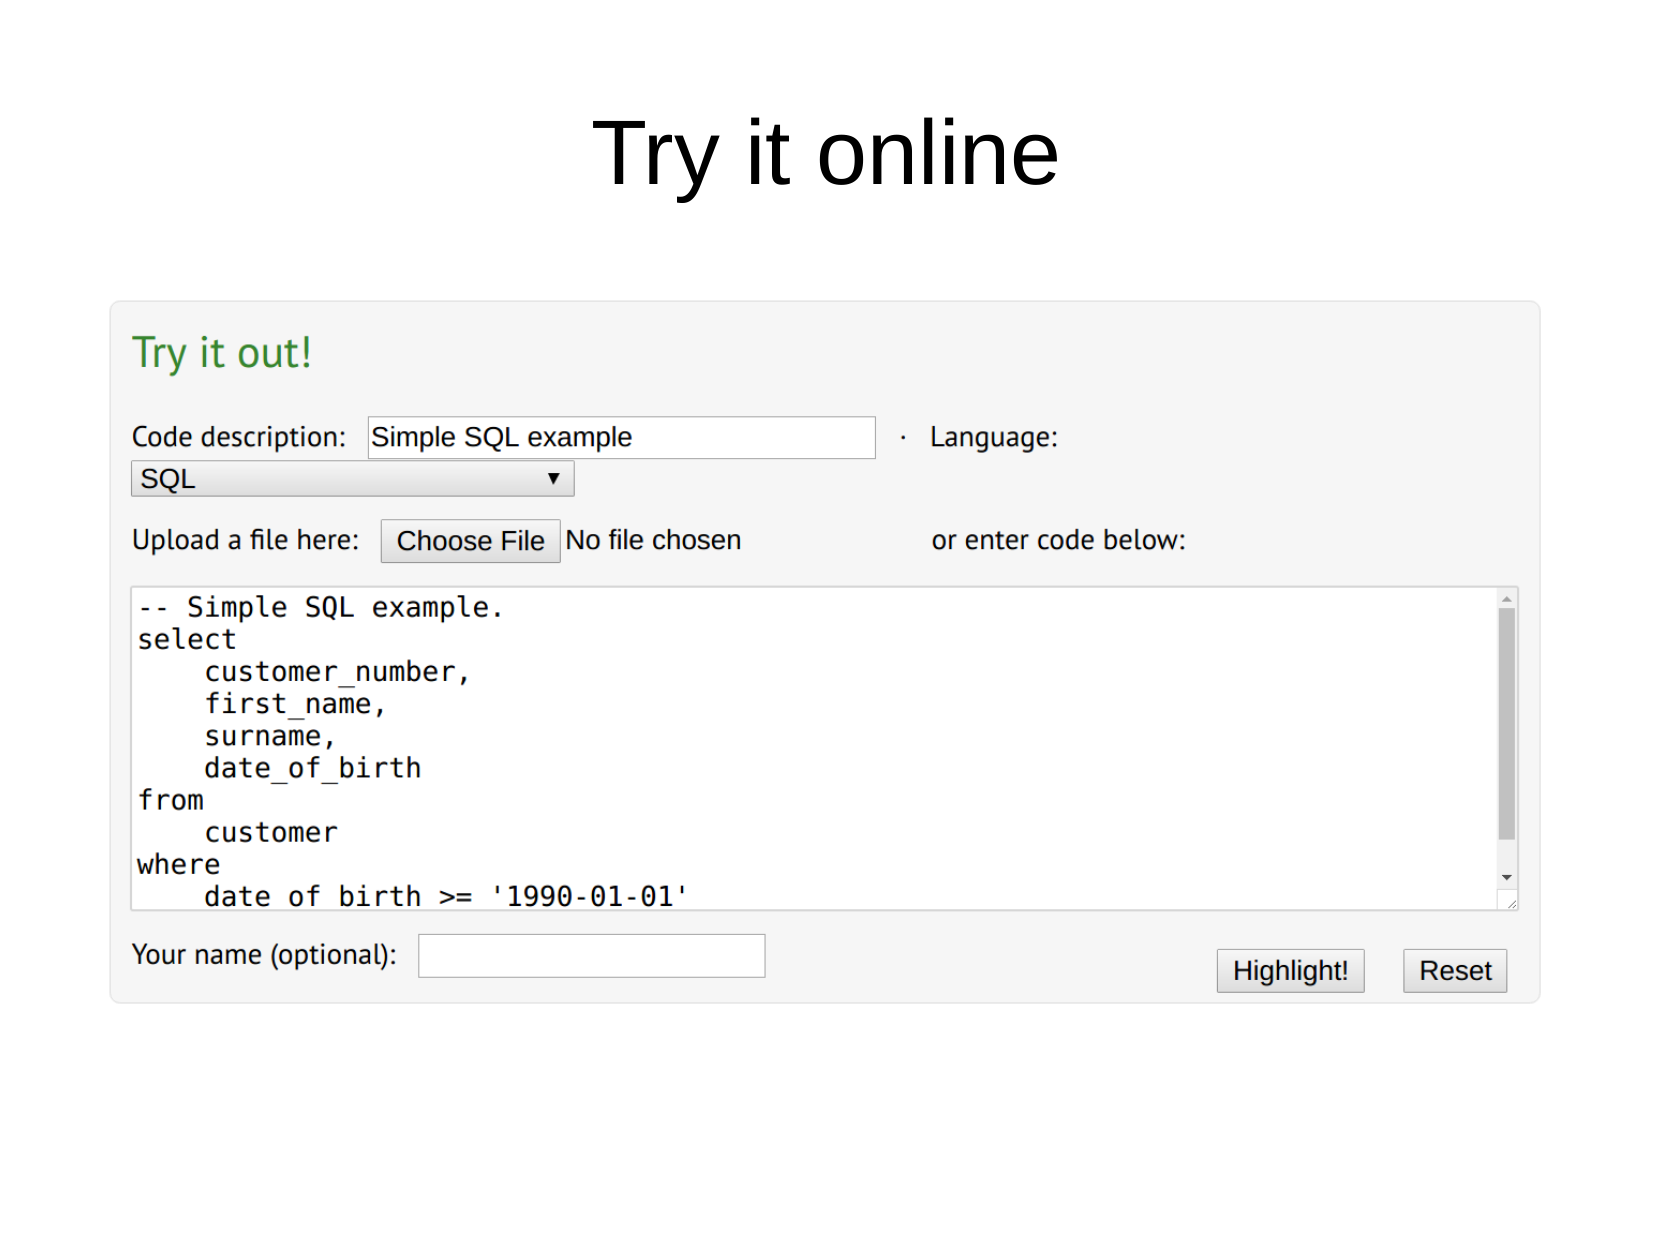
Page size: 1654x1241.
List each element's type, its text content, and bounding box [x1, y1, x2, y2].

title Try it online [82, 49, 1571, 257]
picture [101, 292, 1546, 1010]
